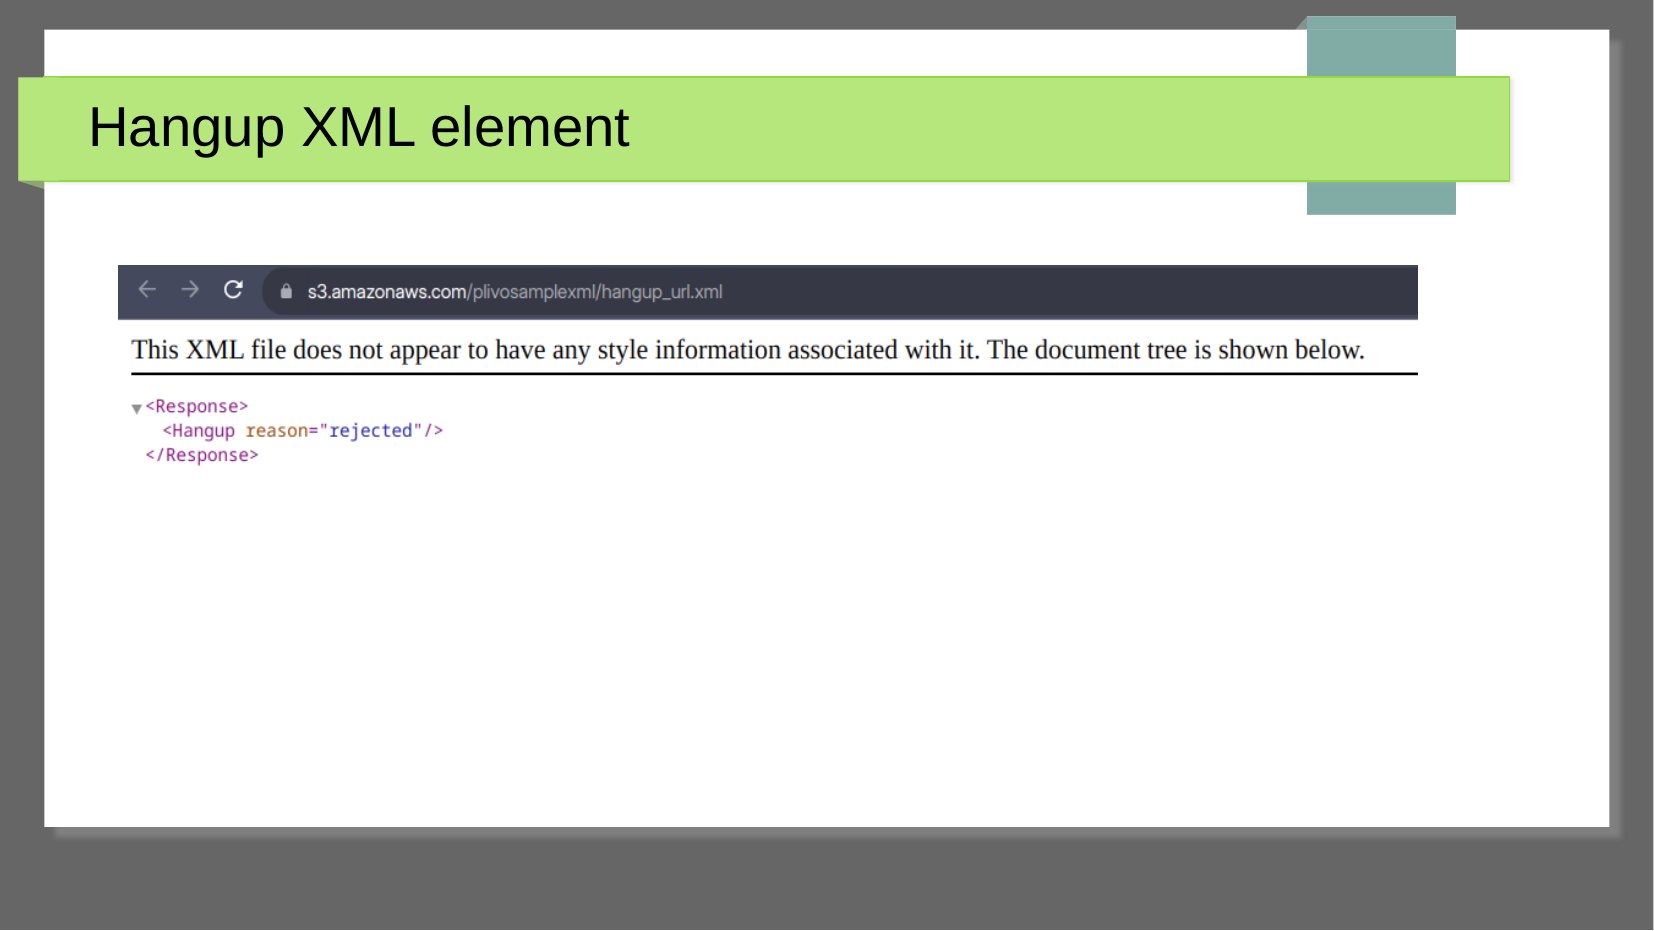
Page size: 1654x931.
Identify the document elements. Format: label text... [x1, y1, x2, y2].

picture [118, 265, 1418, 642]
title Hangup XML element [88, 32, 1506, 222]
